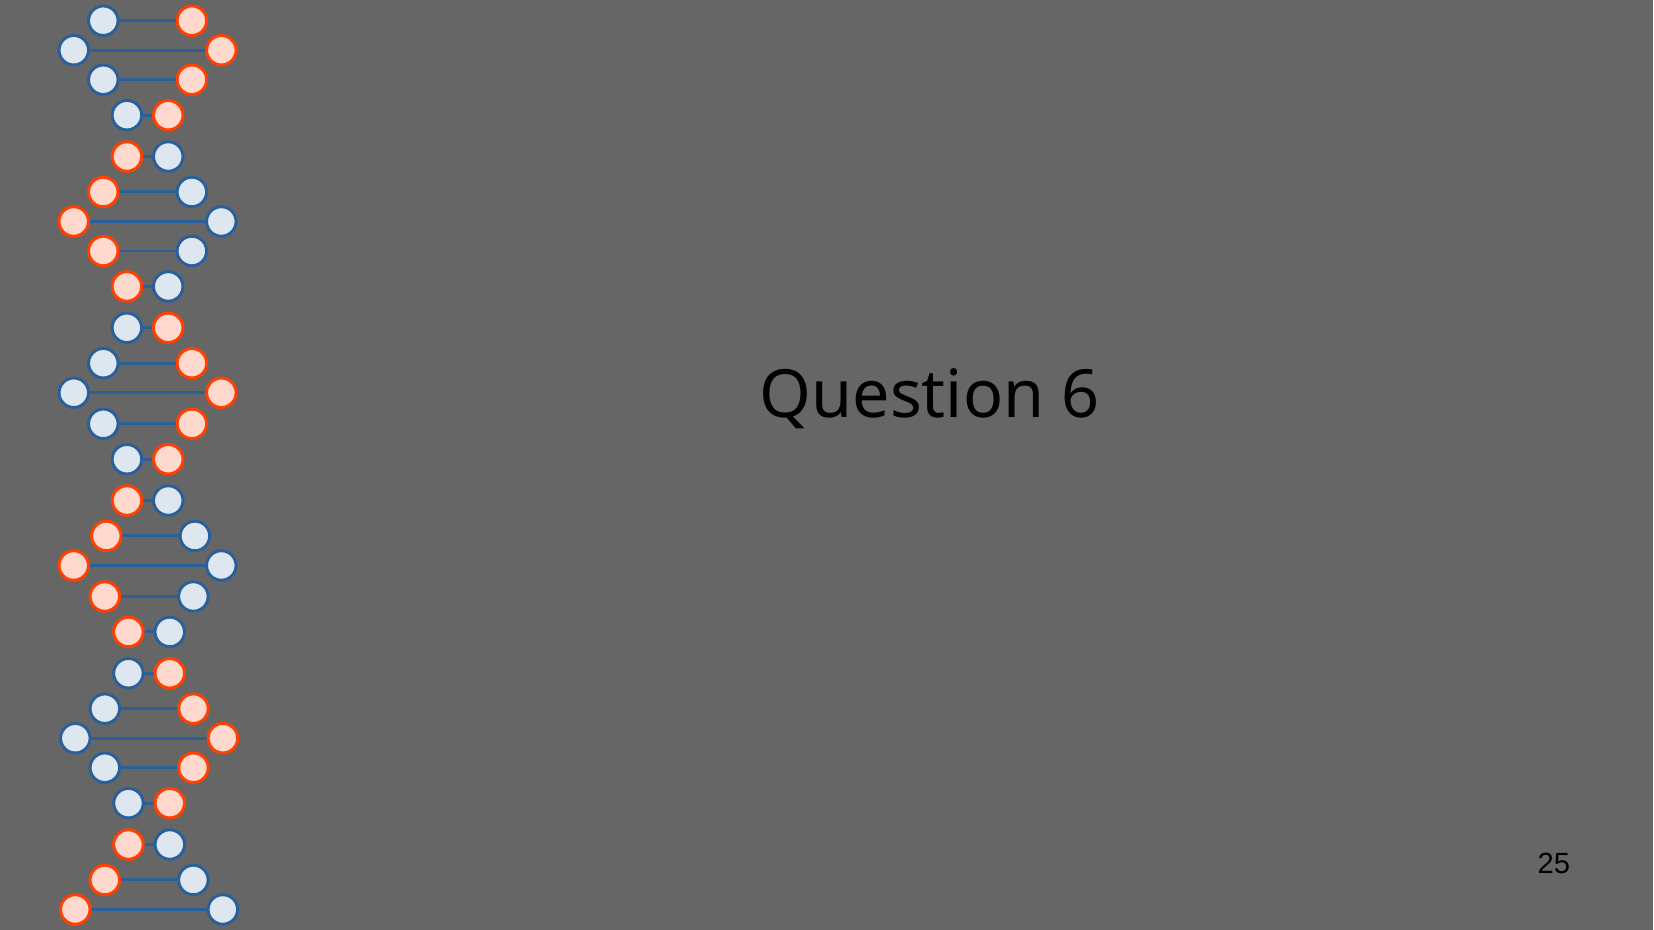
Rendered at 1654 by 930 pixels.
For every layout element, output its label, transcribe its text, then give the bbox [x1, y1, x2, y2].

subtitle Question 6 [265, 35, 1594, 748]
